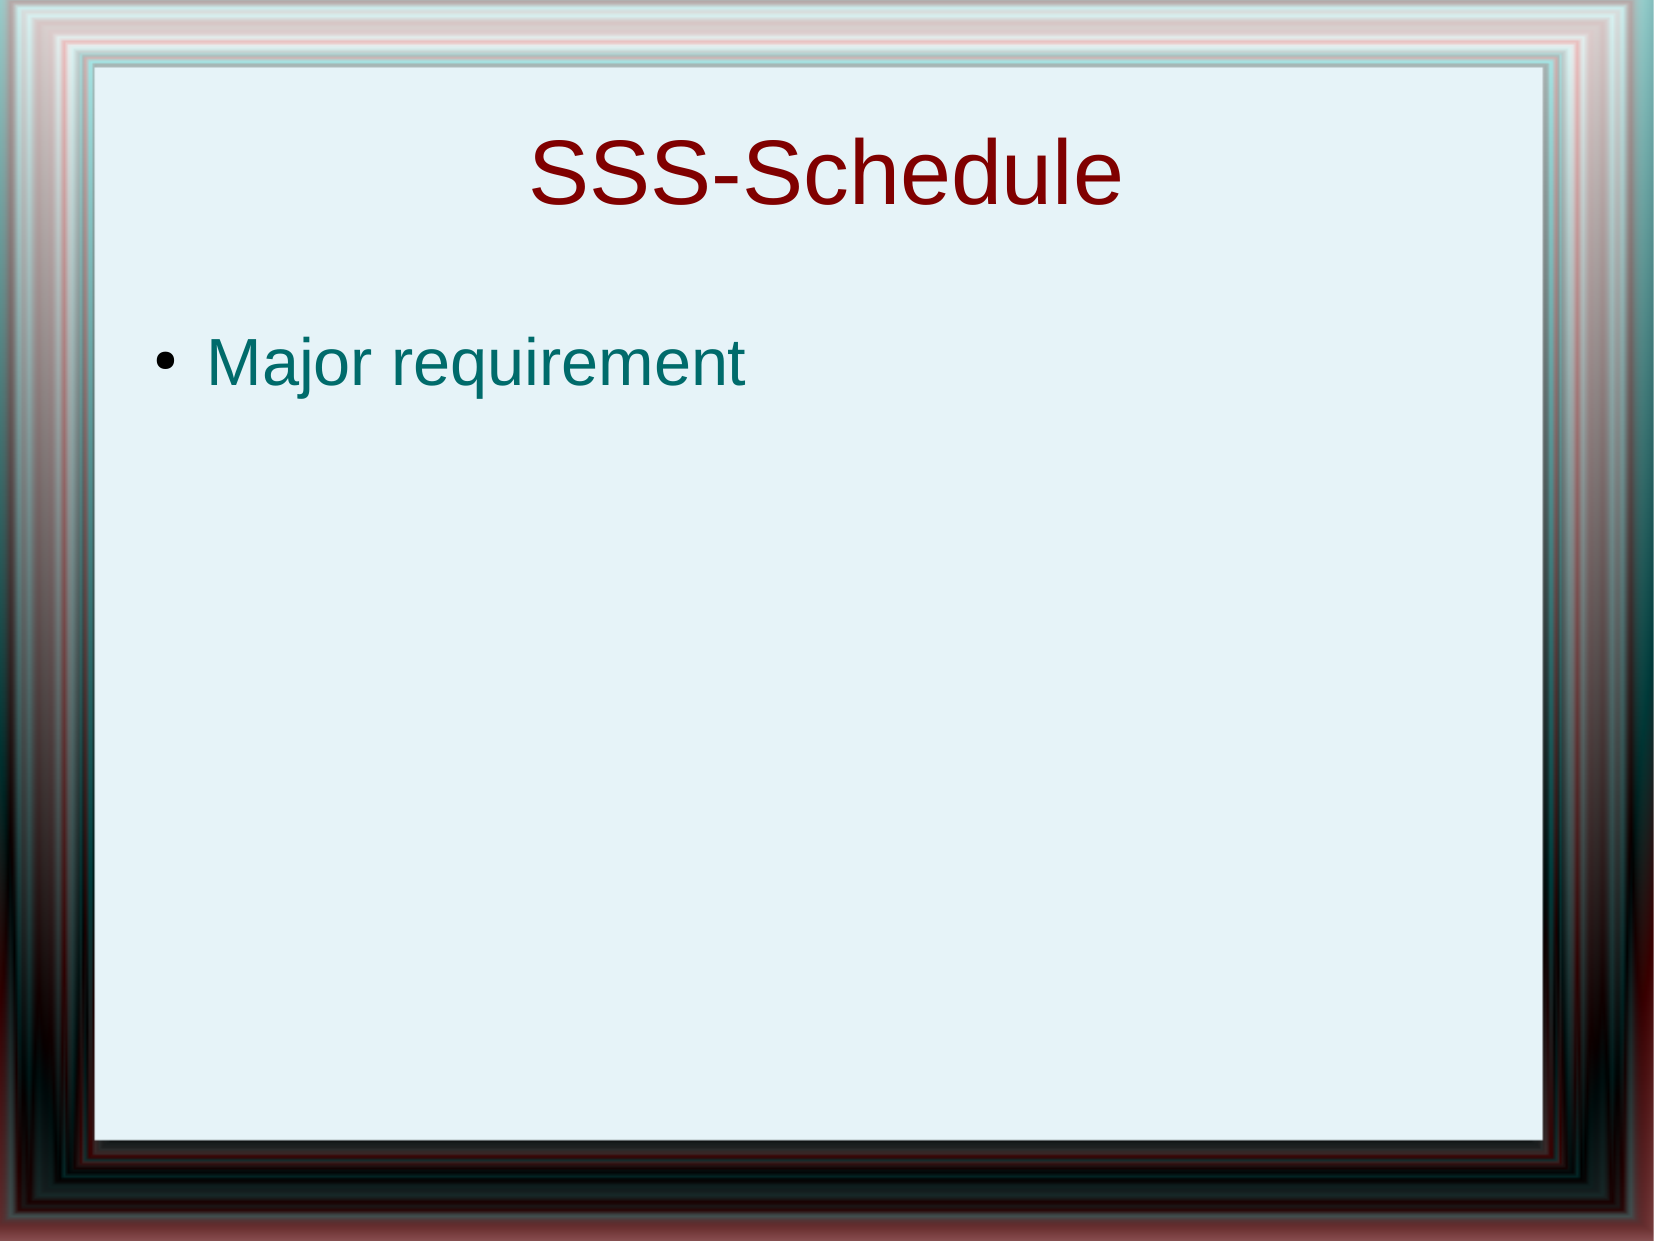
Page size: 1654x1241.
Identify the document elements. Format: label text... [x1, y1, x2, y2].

title SSS-Schedule [118, 88, 1536, 257]
picture [0, 0, 1654, 1241]
list Major requirement [118, 324, 1506, 945]
